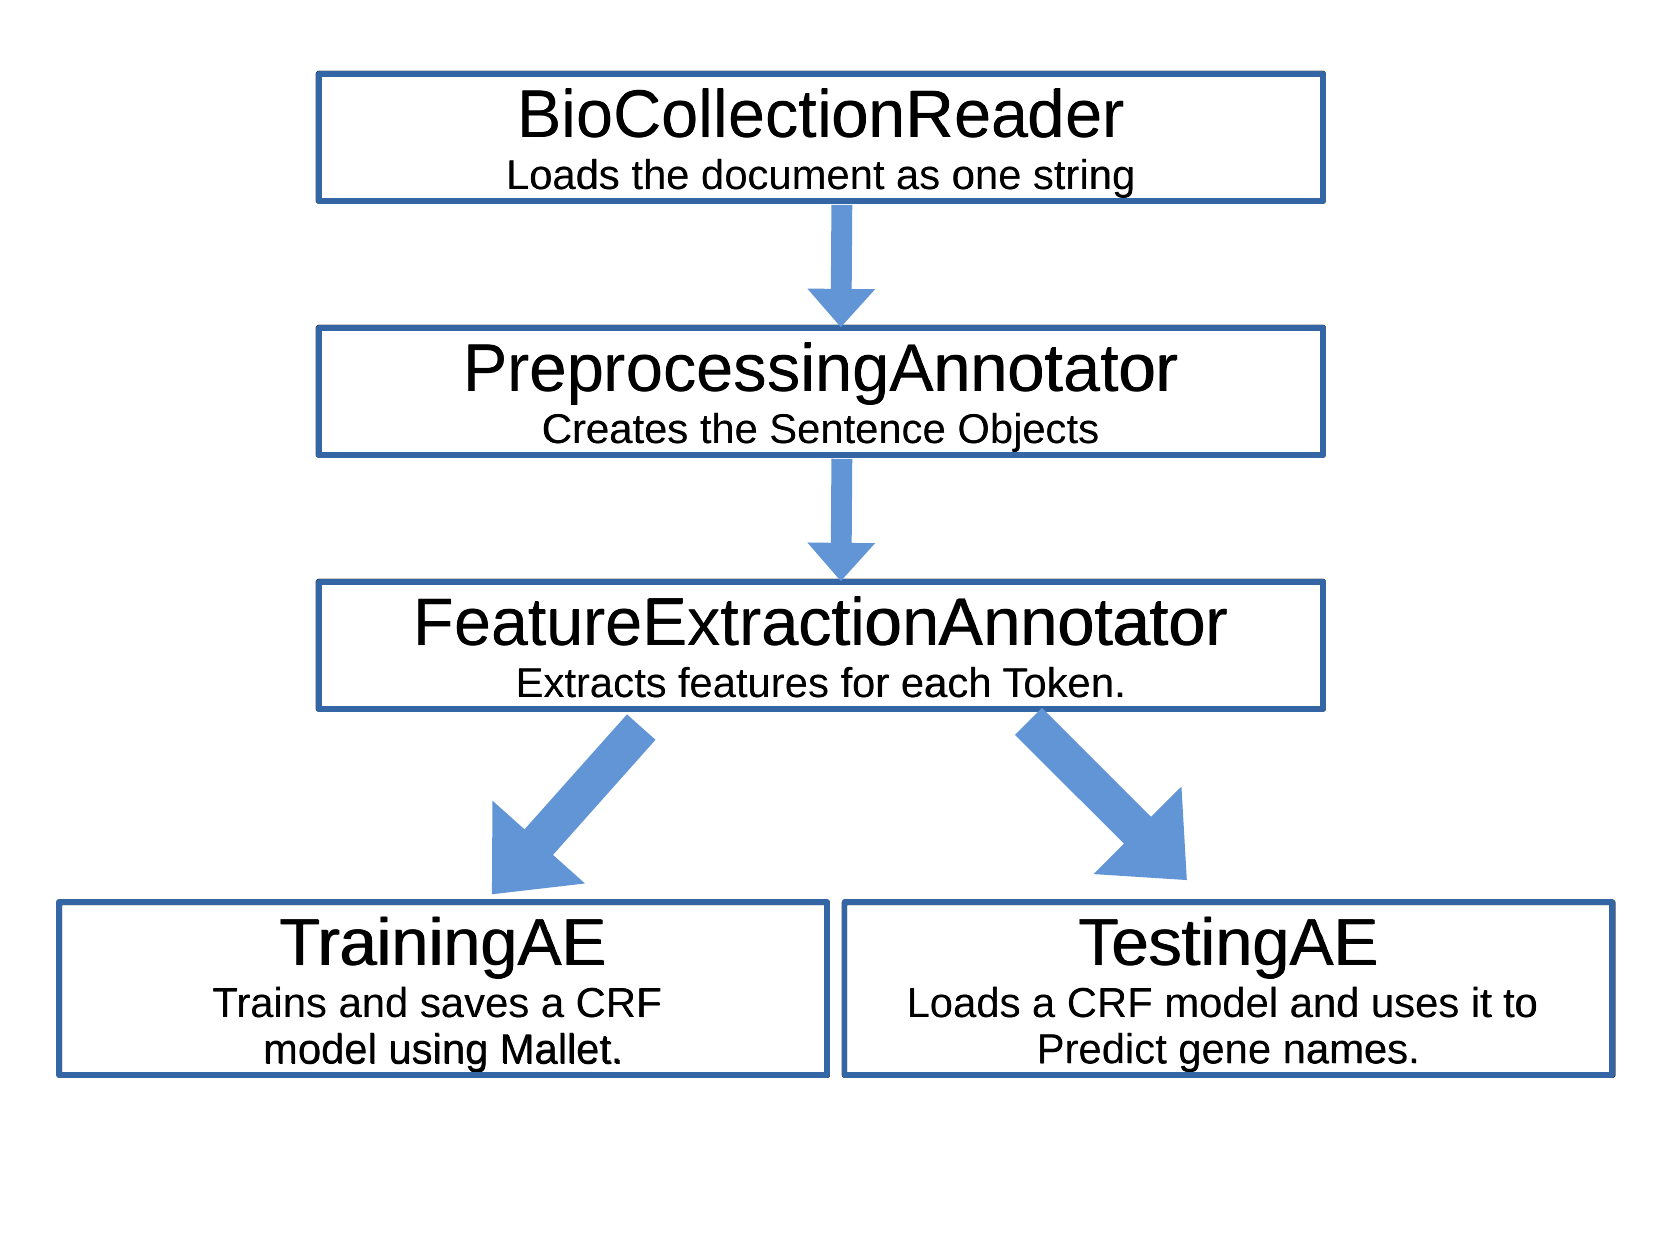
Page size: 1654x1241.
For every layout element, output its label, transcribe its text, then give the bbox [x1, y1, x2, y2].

text_box FeatureExtractionAnnotator Extracts features for each Token. [318, 581, 1323, 709]
text_box TrainingAE Trains and saves a CRF model using Mallet. [59, 902, 827, 1075]
picture [436, 676, 697, 945]
text_box PreprocessingAnnotator Creates the Sentence Objects [318, 327, 1323, 455]
subtitle BioCollectionReader Loads the document as one string [318, 73, 1323, 201]
picture [975, 668, 1241, 934]
picture [803, 455, 880, 585]
picture [803, 201, 880, 331]
text_box TestingAE Loads a CRF model and uses it to Predict gene names. [844, 902, 1613, 1075]
